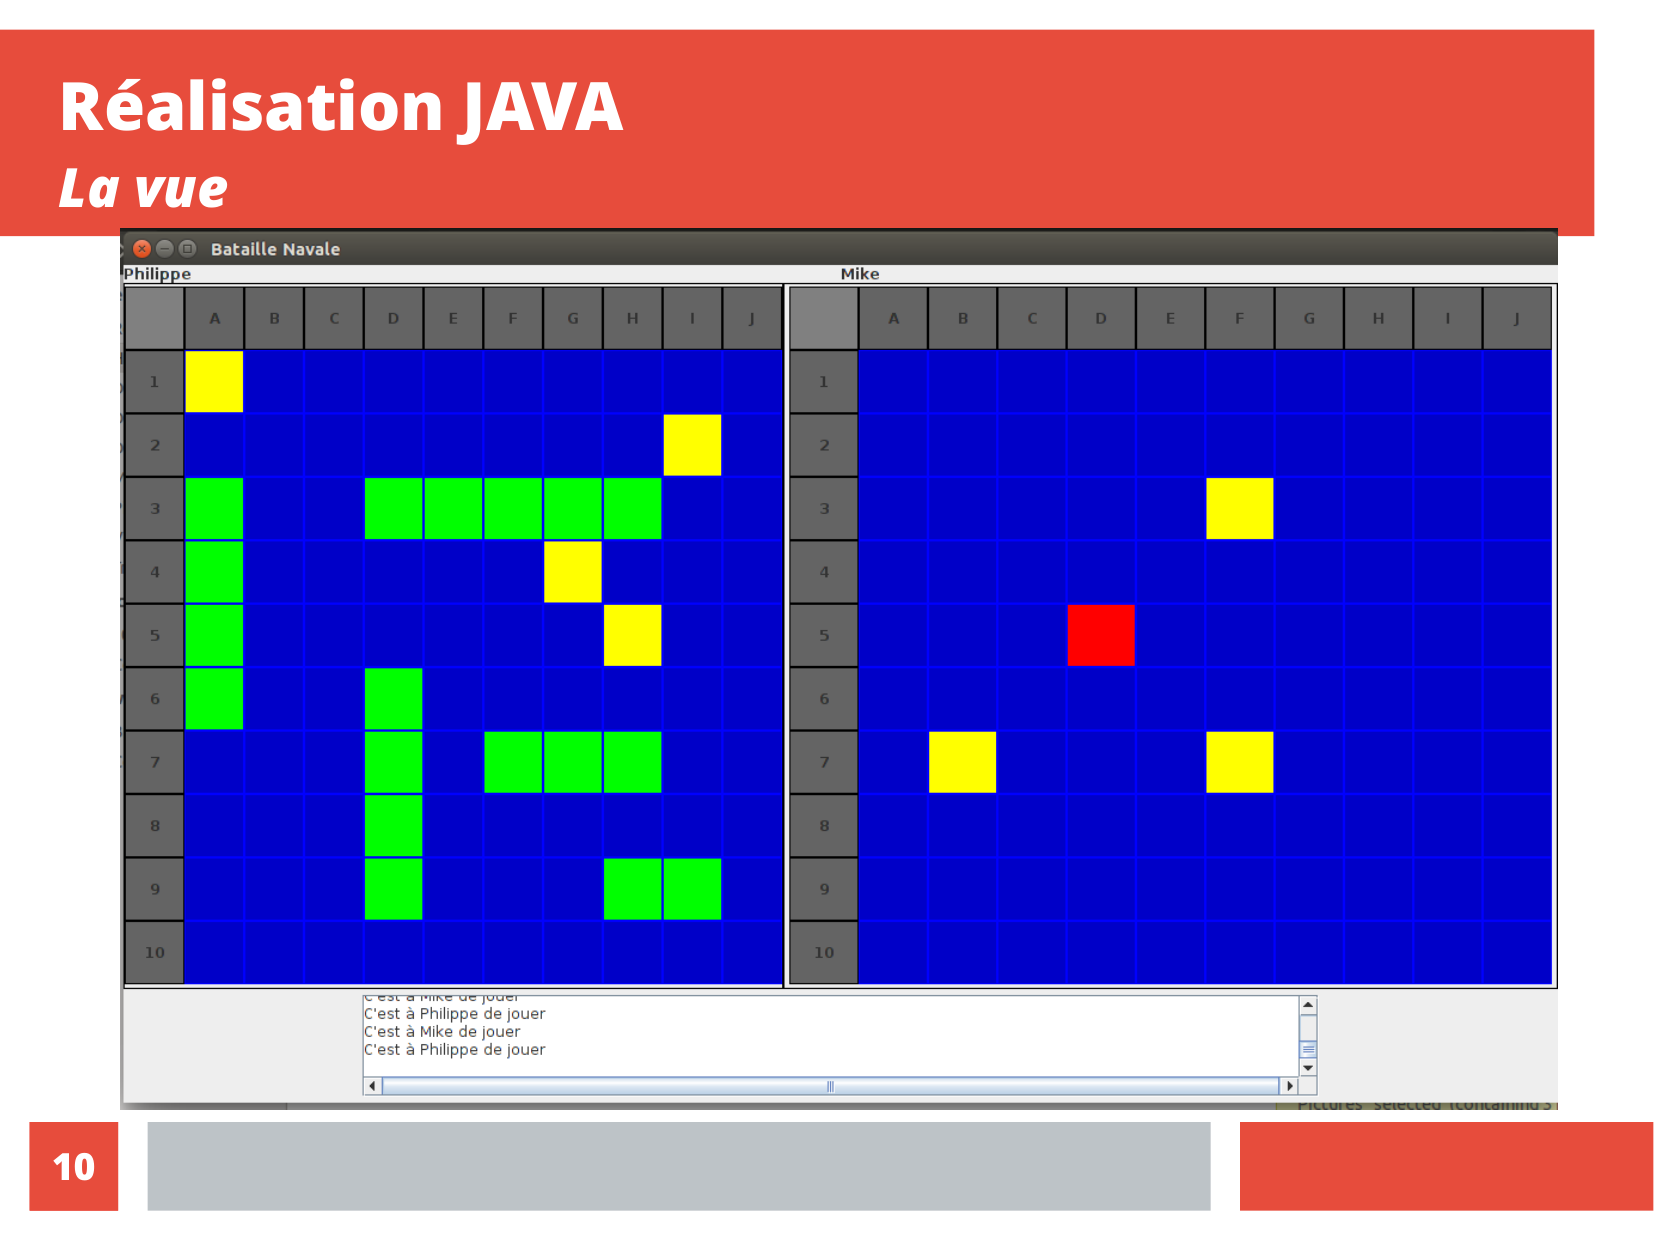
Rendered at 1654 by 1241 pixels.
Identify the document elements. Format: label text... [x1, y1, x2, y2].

title Réalisation JAVA La vue [59, 59, 1595, 207]
picture [120, 228, 1558, 1111]
